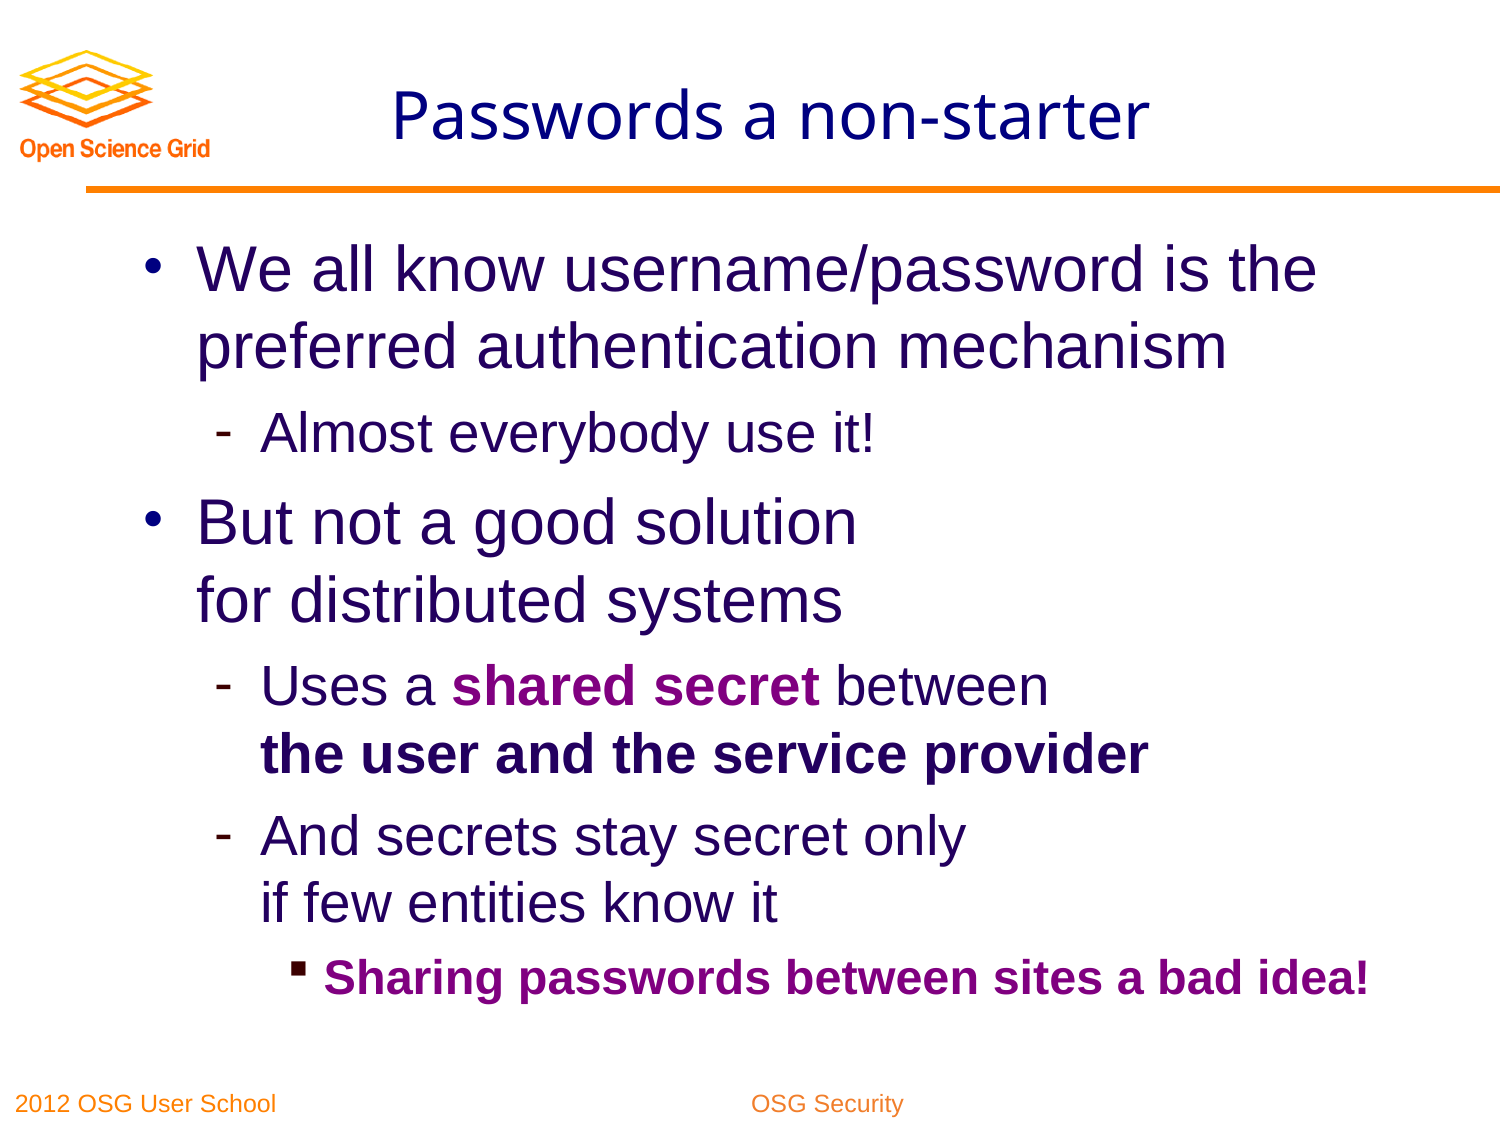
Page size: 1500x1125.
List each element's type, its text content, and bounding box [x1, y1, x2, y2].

title Passwords a non-starter [201, 18, 1342, 207]
picture [0, 27, 201, 179]
list We all know username/password is the preferred authentication mechanism Almost everybody use it! But not a good solution for distributed systems Uses a shared secret between the user and the service provider And secrets stay secret only if few entities know it Sharing passwords between sites a bad idea! [127, 218, 1403, 1057]
